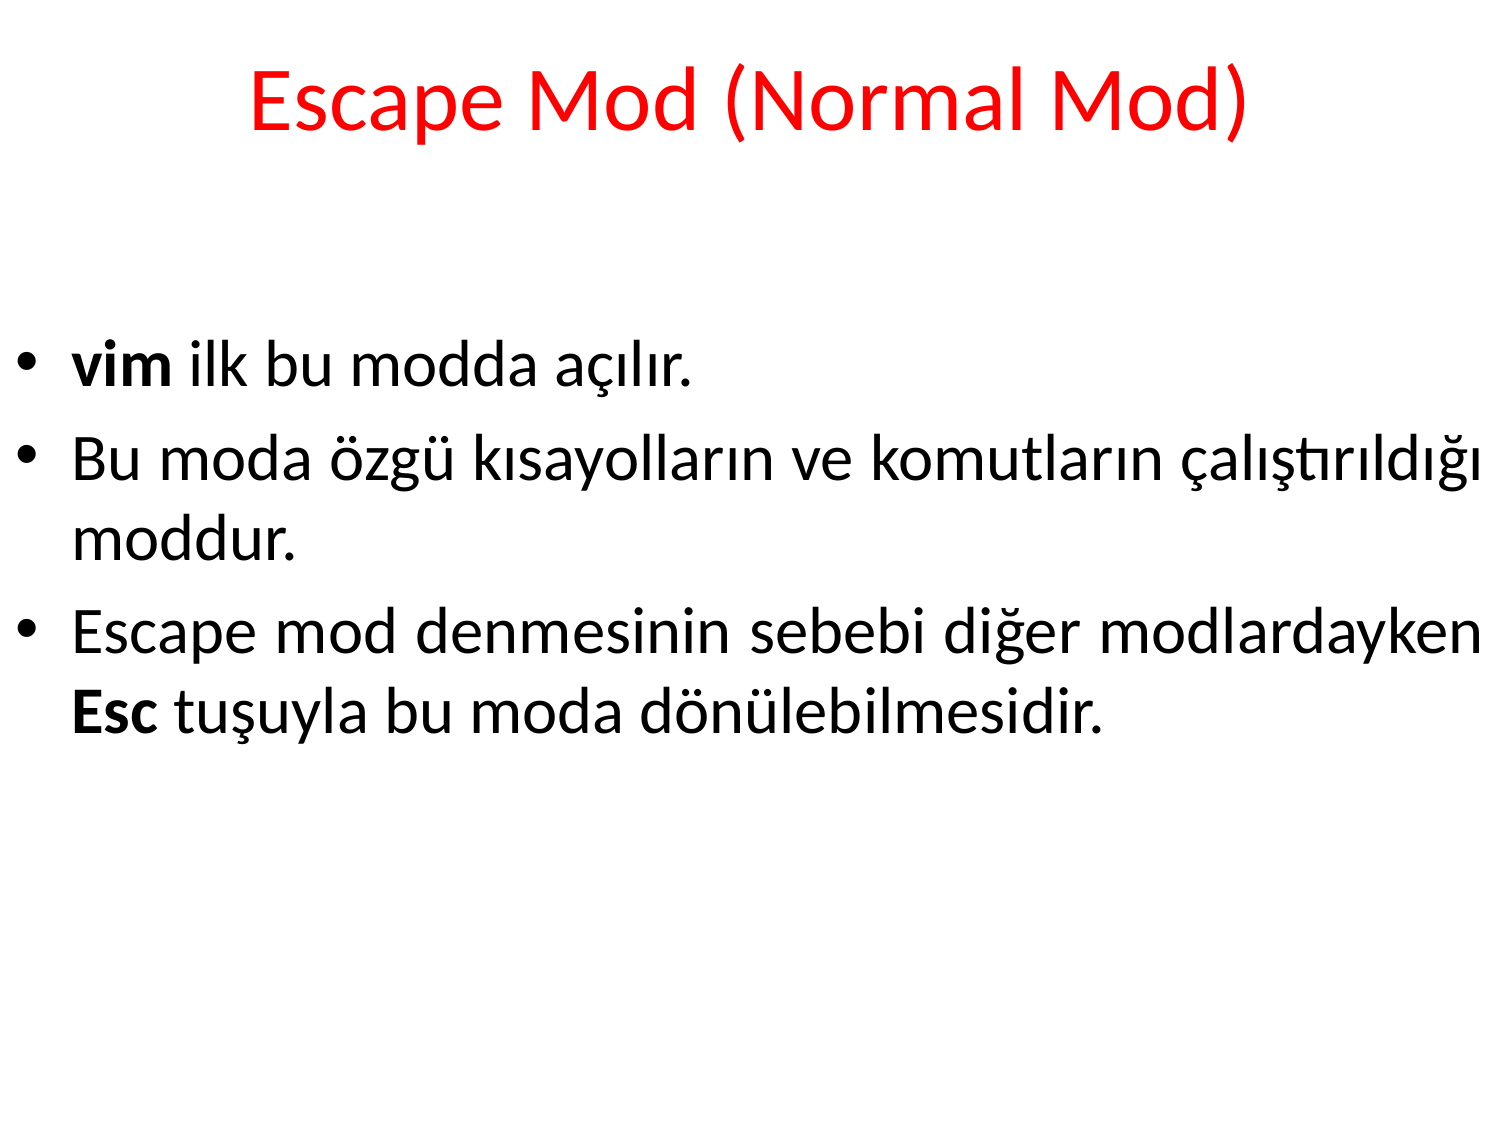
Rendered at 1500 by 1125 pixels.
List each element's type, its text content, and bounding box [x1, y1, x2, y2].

list vim ilk bu modda açılır. Bu moda özgü kısayolların ve komutların çalıştırıldığı moddur. Escape mod denmesinin sebebi diğer modlardayken Esc tuşuyla bu moda dönülebilmesidir. [0, 312, 1500, 1022]
title Escape Mod (Normal Mod) [0, 0, 1500, 188]
